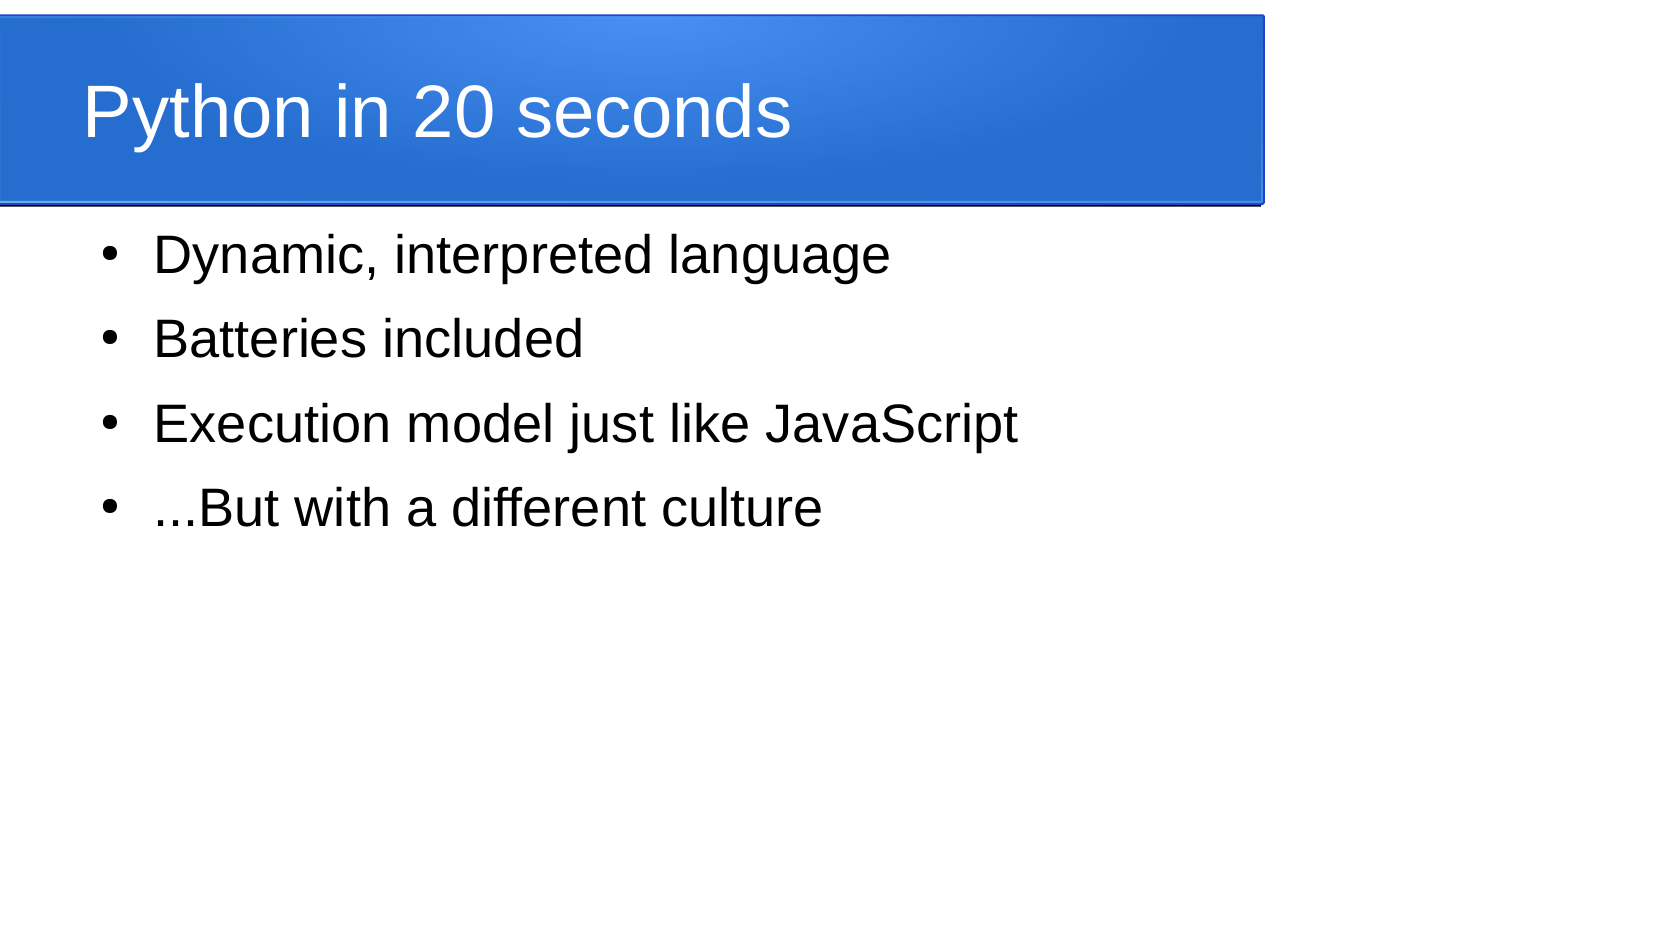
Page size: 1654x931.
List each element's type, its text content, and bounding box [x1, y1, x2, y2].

title Python in 20 seconds [82, 35, 1235, 189]
list Dynamic, interpreted language Batteries included Execution model just like JavaScript ...But with a different culture [82, 224, 1571, 764]
